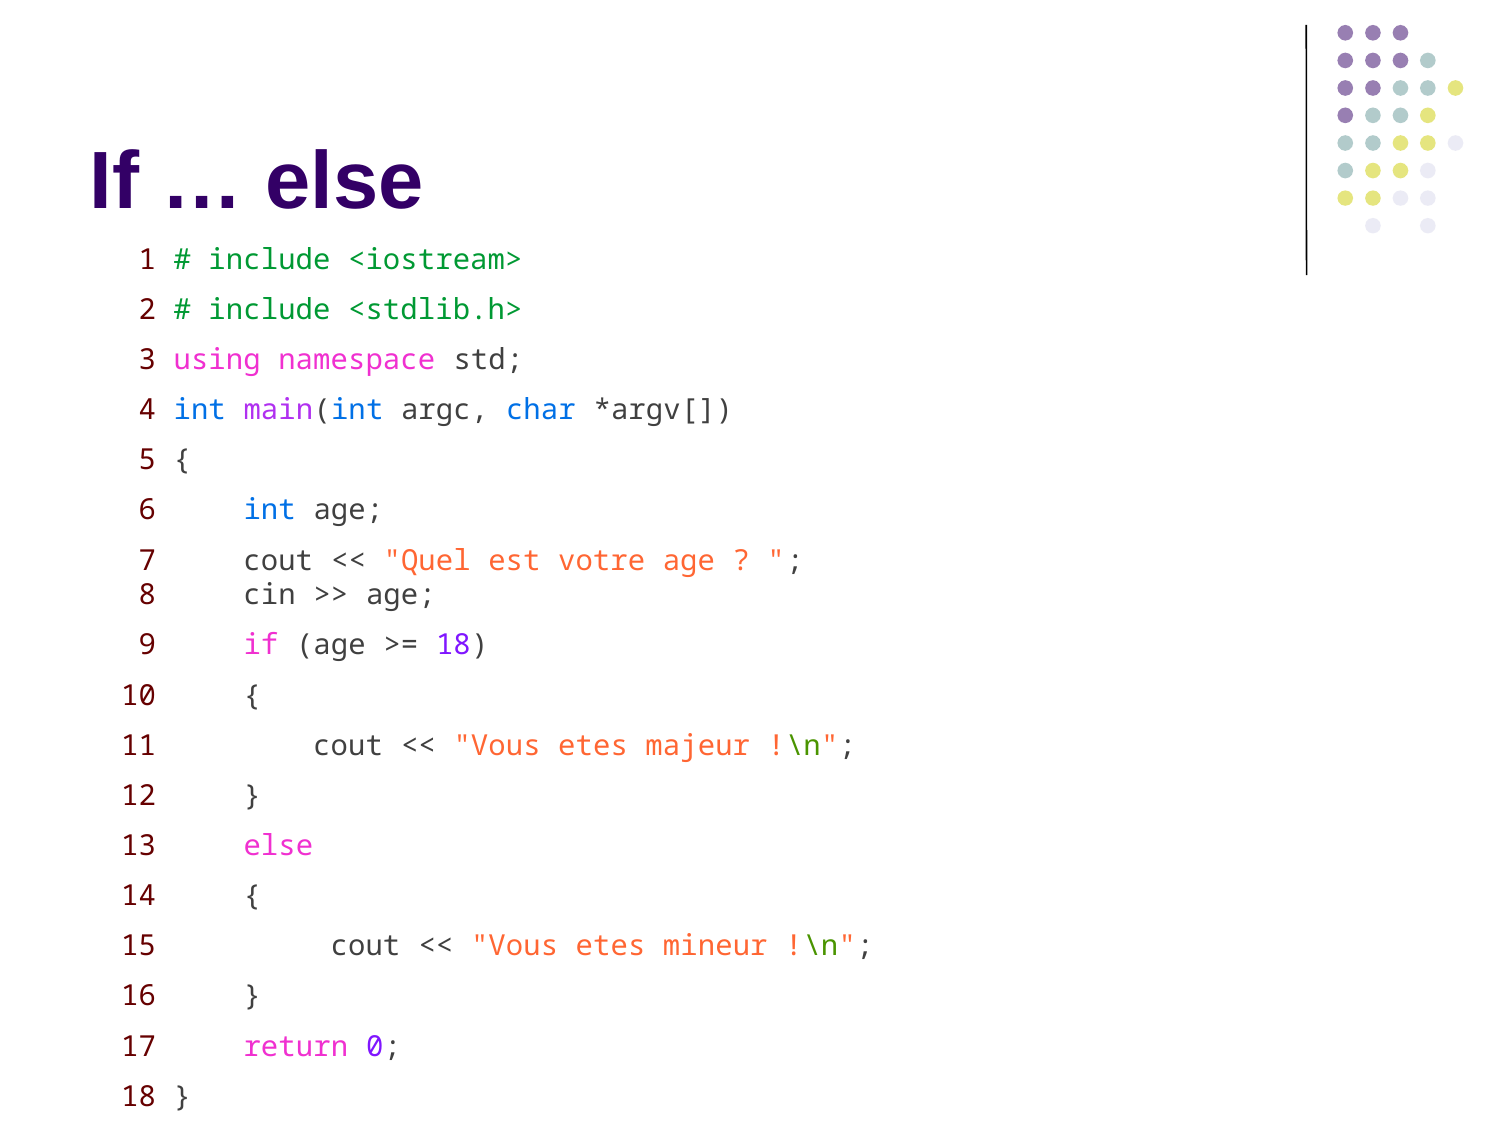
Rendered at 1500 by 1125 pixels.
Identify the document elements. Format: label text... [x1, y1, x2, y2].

title If … else [74, 20, 1313, 233]
list 1 # include <iostream> 2 # include <stdlib.h> 3 using namespace std; 4 int main(int argc, char *argv[]) 5 { 6 int age; 7 cout << "Quel est votre age ? "; 8 cin >> age; 9 if (age >= 18) 10 { 11 cout << "Vous etes majeur !\n"; 12 } 13 else 14 { 15 cout << "Vous etes mineur !\n"; 16 } 17 return 0; 18 } [106, 232, 1381, 1125]
